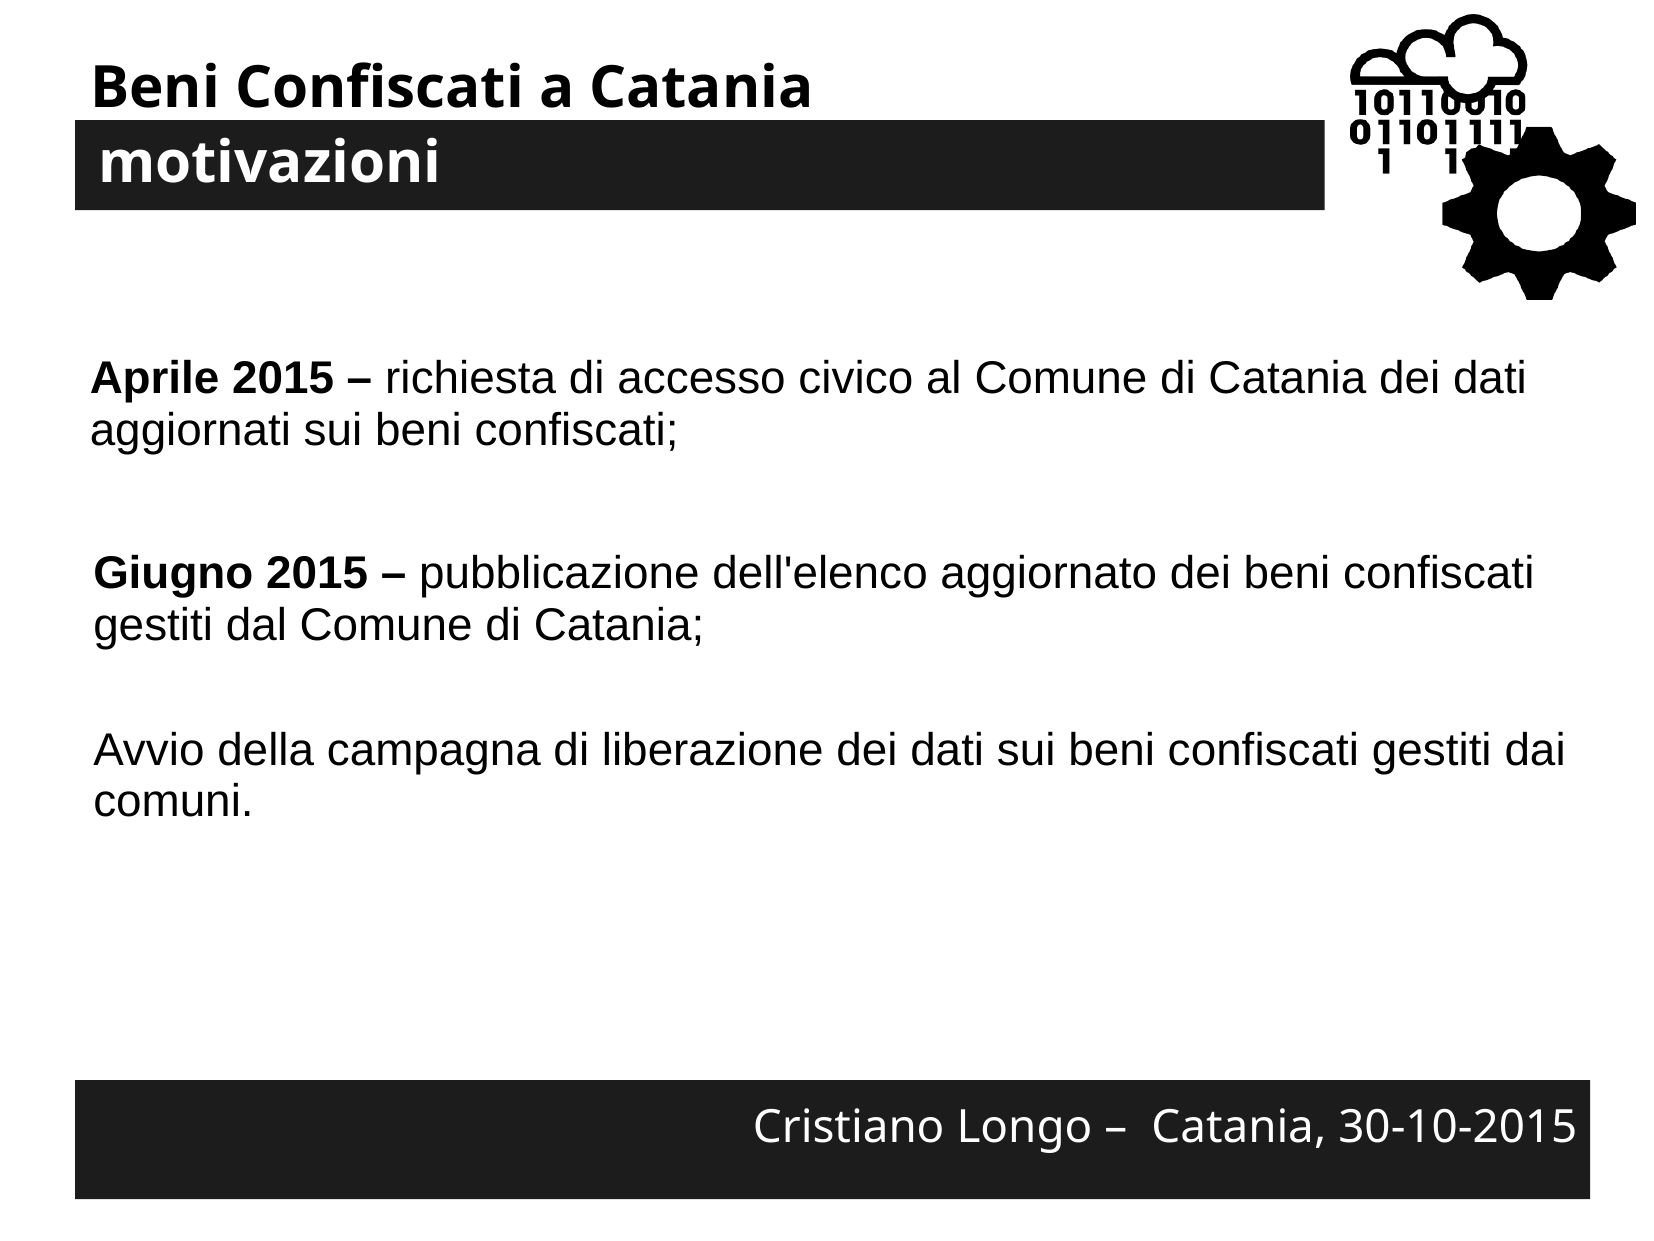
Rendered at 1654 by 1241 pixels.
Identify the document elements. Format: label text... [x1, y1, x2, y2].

text_box Aprile 2015 – richiesta di accesso civico al Comune di Catania dei dati aggiornati sui beni confiscati; [75, 345, 1651, 463]
picture [1350, 14, 1636, 301]
list motivazioni [75, 120, 1325, 211]
list Beni Confiscati a Catania [75, 45, 1325, 120]
list Cristiano Longo – Catania, 30-10-2015 [75, 1080, 1591, 1200]
text_box Giugno 2015 – pubblicazione dell'elenco aggiornato dei beni confiscati gestiti dal Comune di Catania; [78, 540, 1654, 658]
text_box Avvio della campagna di liberazione dei dati sui beni confiscati gestiti dai comuni. [78, 716, 1654, 834]
